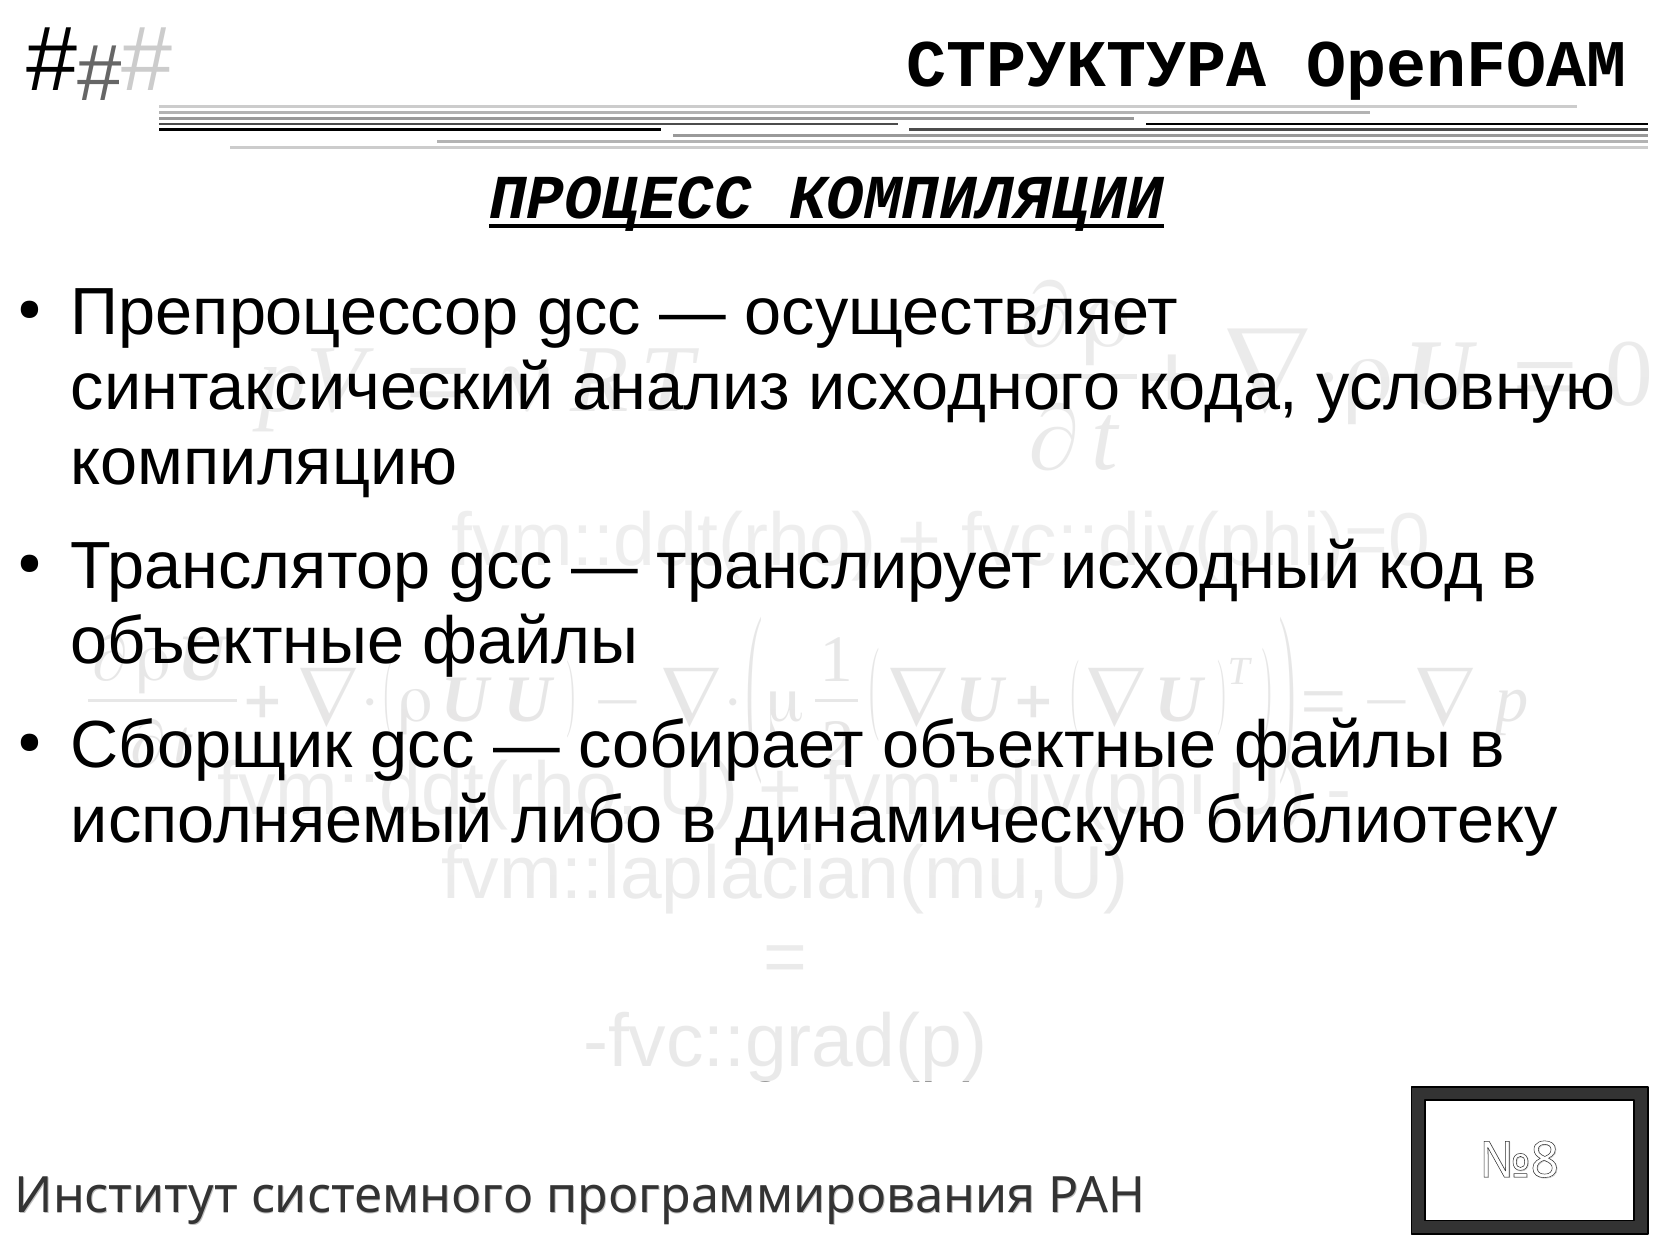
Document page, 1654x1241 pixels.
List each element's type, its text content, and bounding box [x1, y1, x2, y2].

list Препроцессор gcc — осуществляет синтаксический анализ исходного кода, условную компиляцию Транслятор gcc — транслирует исходный код в объектные файлы Сборщик gcc — собирает объектные файлы в исполняемый либо в динамическую библиотеку [0, 274, 1654, 1093]
title ПРОЦЕСС КОМПИЛЯЦИИ [0, 147, 1654, 257]
